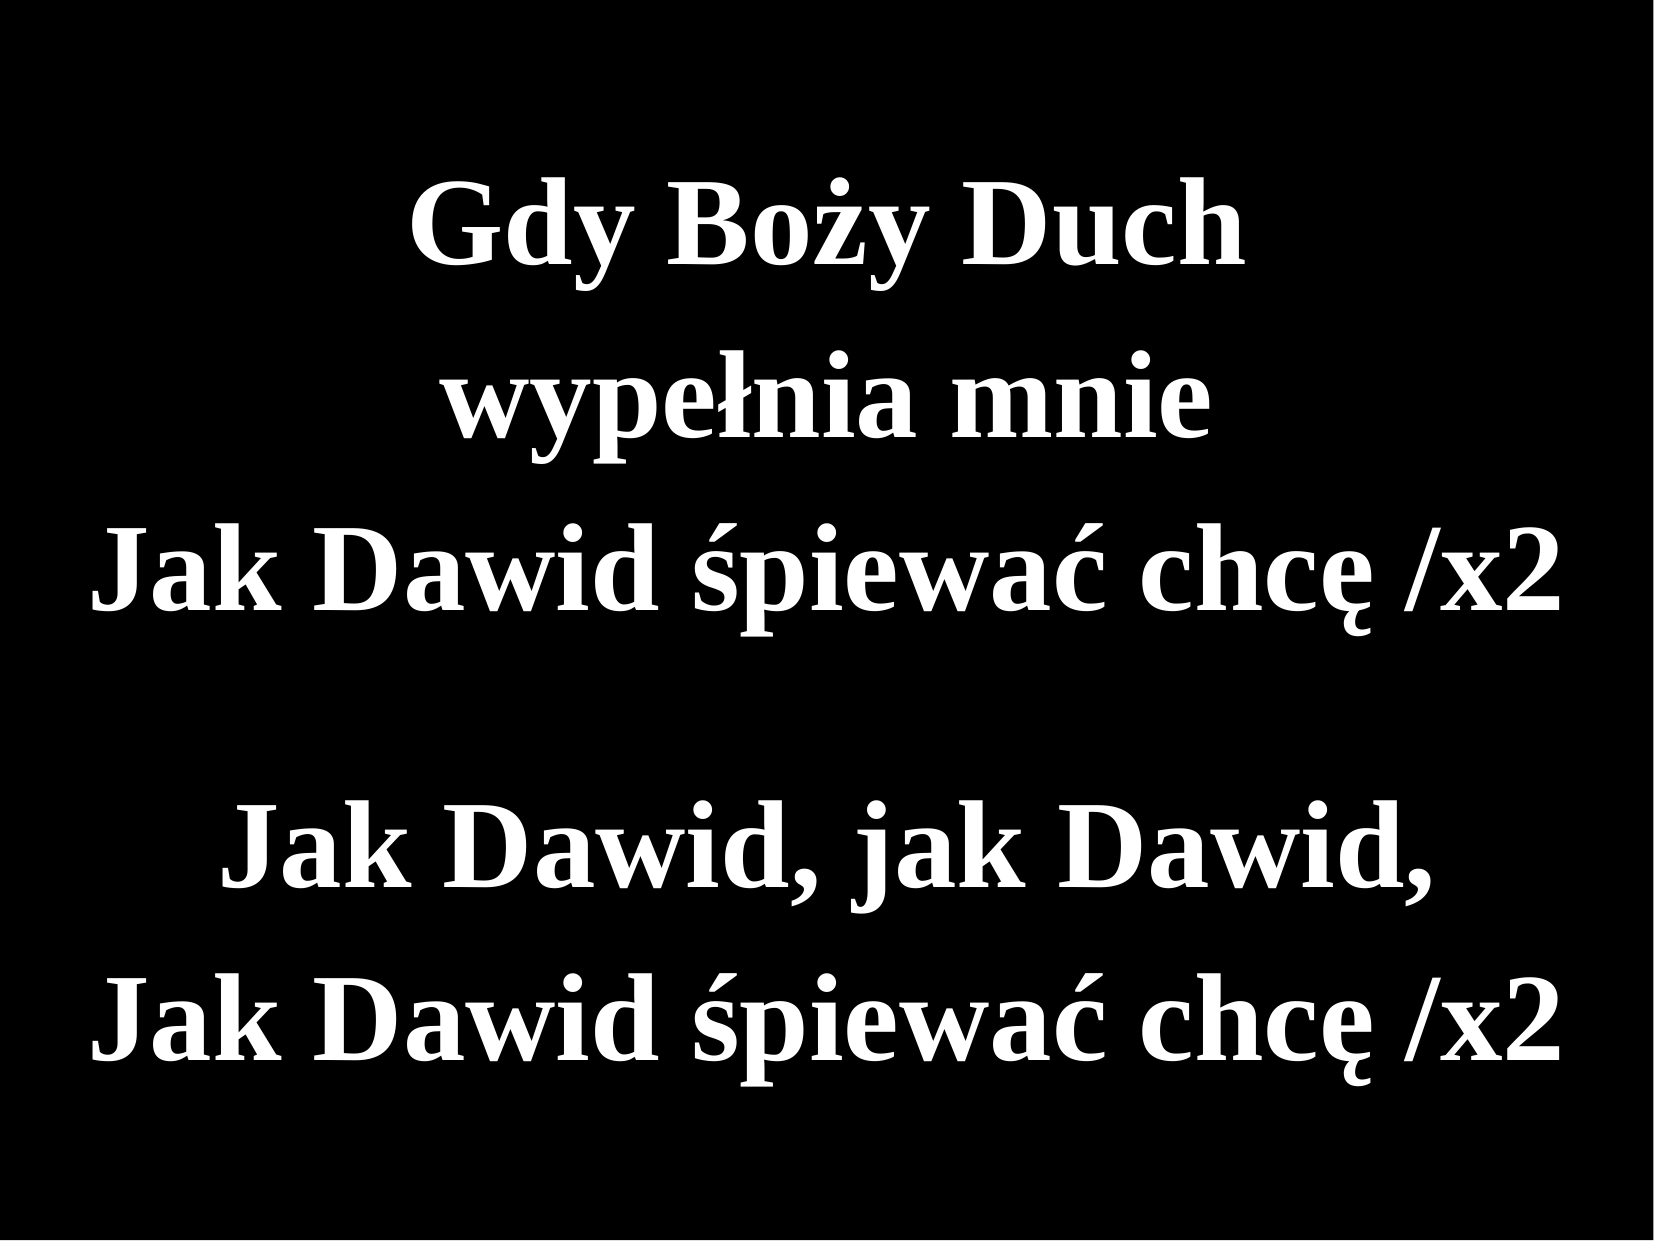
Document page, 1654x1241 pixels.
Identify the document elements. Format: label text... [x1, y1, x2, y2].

title Gdy Boży Duch ppp wypełnia mnie ppp Jak Dawid śpiewać chcę /x2 Jak Dawid, jak Dawid, ppp Jak Dawid śpiewać chcę /x2 [0, 0, 1654, 1241]
